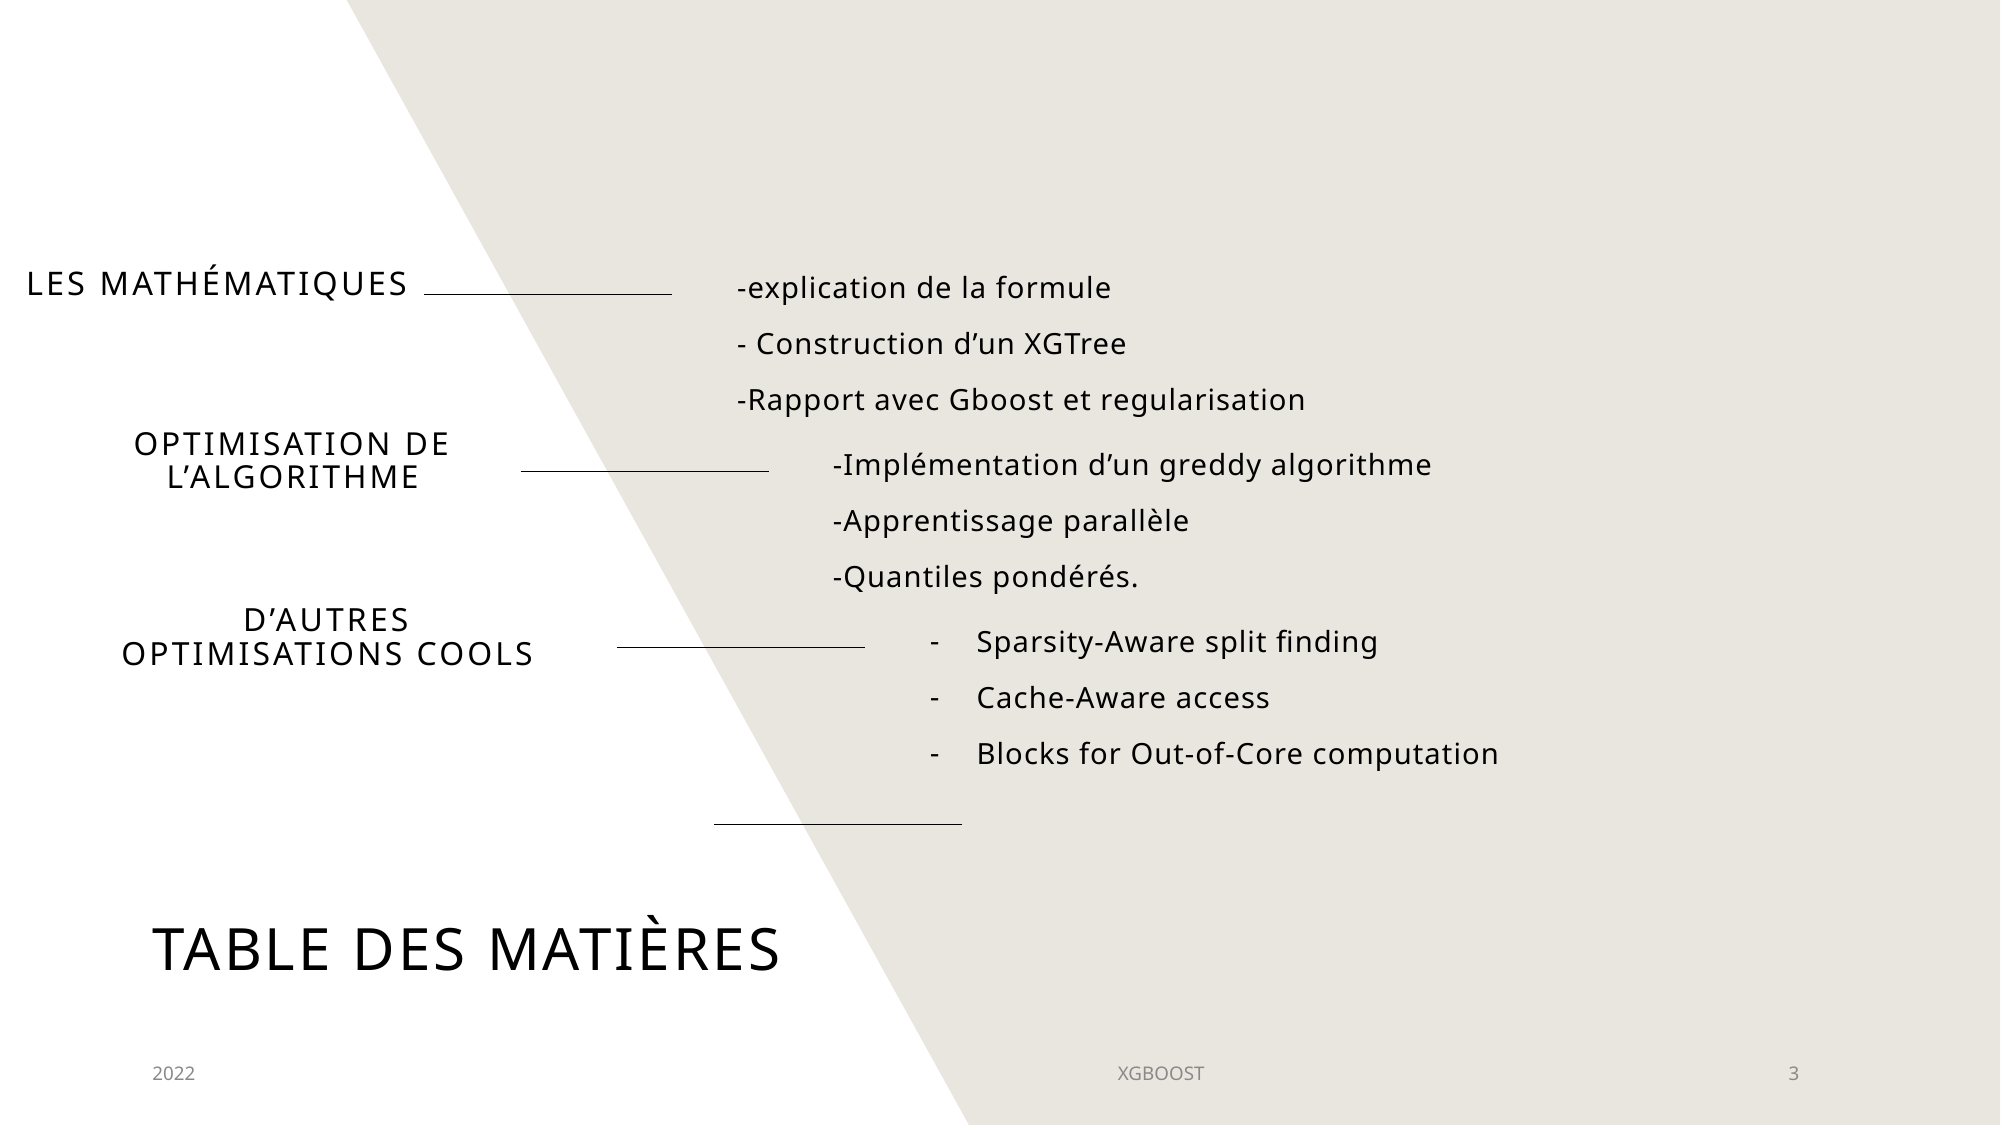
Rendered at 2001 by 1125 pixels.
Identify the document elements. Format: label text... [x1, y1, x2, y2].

list Optimisation de l’algorithme [117, 419, 469, 504]
text_box 2022 [137, 1042, 588, 1103]
list D’autres Optimisations cools [86, 596, 568, 681]
list -Implémentation d’un greddy algorithme -Apprentissage parallèle -Quantiles pondérés. [817, 438, 1727, 605]
list Sparsity-Aware split finding Cache-Aware access Blocks for Out-of-Core computation [914, 616, 1824, 782]
text_box 3 [1773, 1042, 1863, 1103]
list -explication de la formule - Construction d’un XGTree -Rapport avec Gboost et regularisation [722, 261, 1631, 428]
title Table des matières [137, 903, 808, 1000]
text_box XGBOOST [1013, 1042, 1310, 1103]
list Les mathématiques [6, 242, 427, 328]
